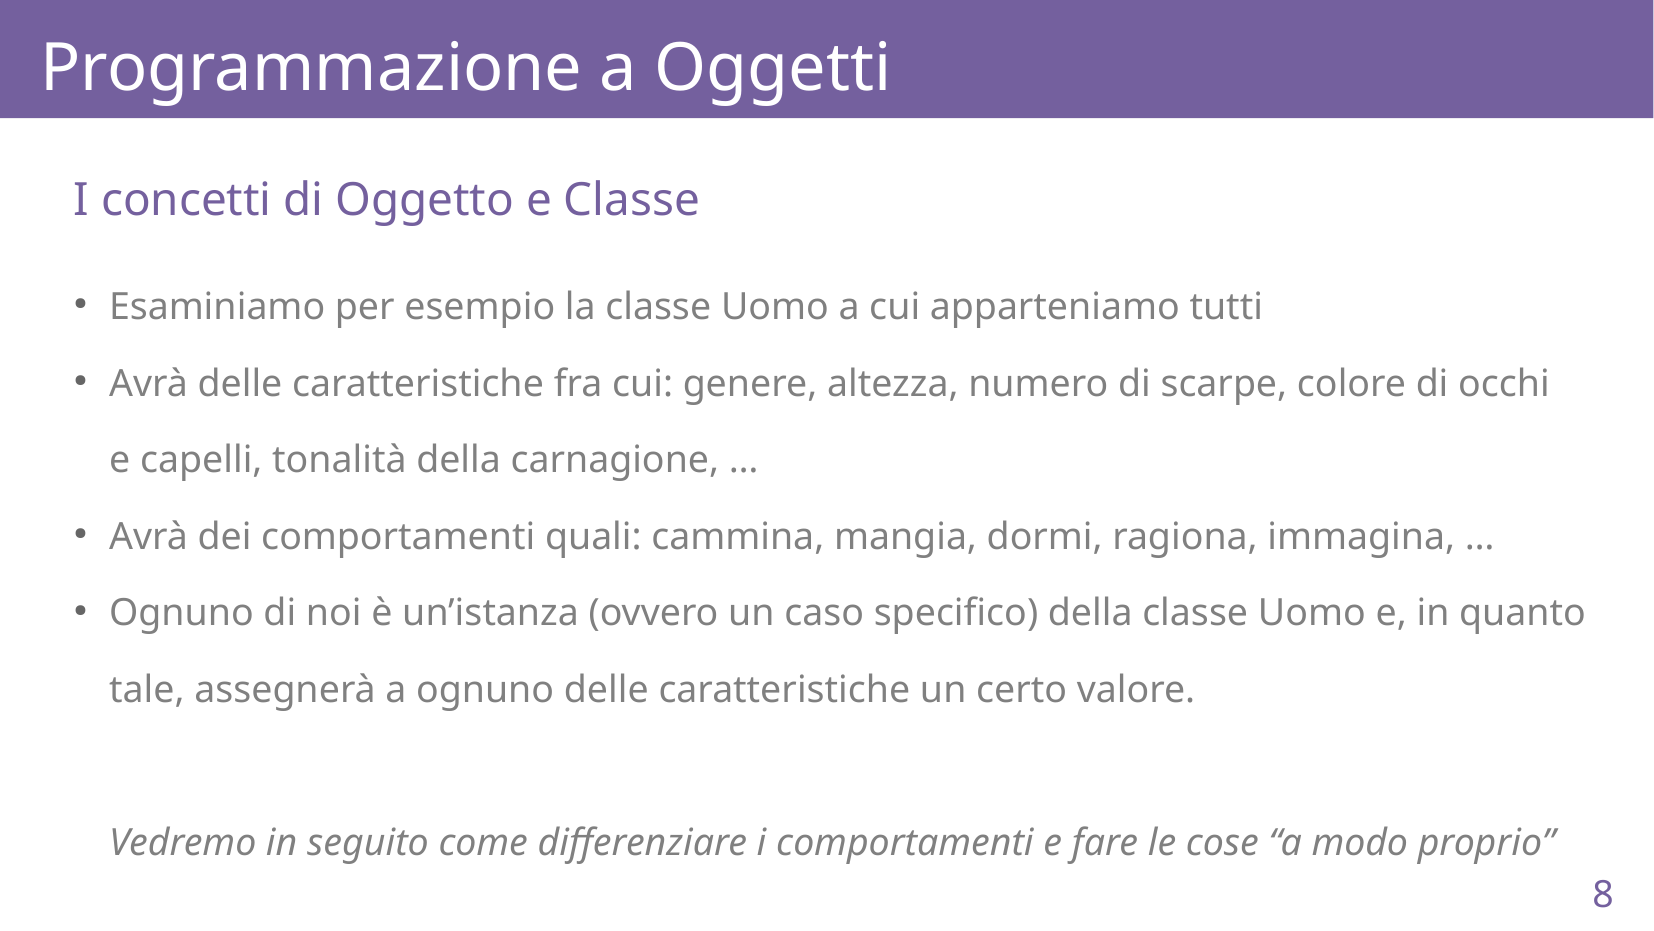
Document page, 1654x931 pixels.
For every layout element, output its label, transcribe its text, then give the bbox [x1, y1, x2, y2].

text_box <numero> [1510, 860, 1654, 931]
text_box [0, 0, 1654, 119]
text_box Esaminiamo per esempio la classe Uomo a cui apparteniamo tutti Avrà delle caratteristiche fra cui: genere, altezza, numero di scarpe, colore di occhi e capelli, tonalità della carnagione, … Avrà dei comportamenti quali: cammina, mangia, dormi, ragiona, immagina, … Ognuno di noi è un’istanza (ovvero un caso specifico) della classe Uomo e, in quanto tale, assegnerà a ognuno delle caratteristiche un certo valore. Vedremo in seguito come differenziare i comportamenti e fare le cose “a modo proprio” [59, 246, 1599, 802]
text_box Programmazione a Oggetti [25, 11, 942, 107]
text_box I concetti di Oggetto e Classe [59, 158, 1107, 229]
